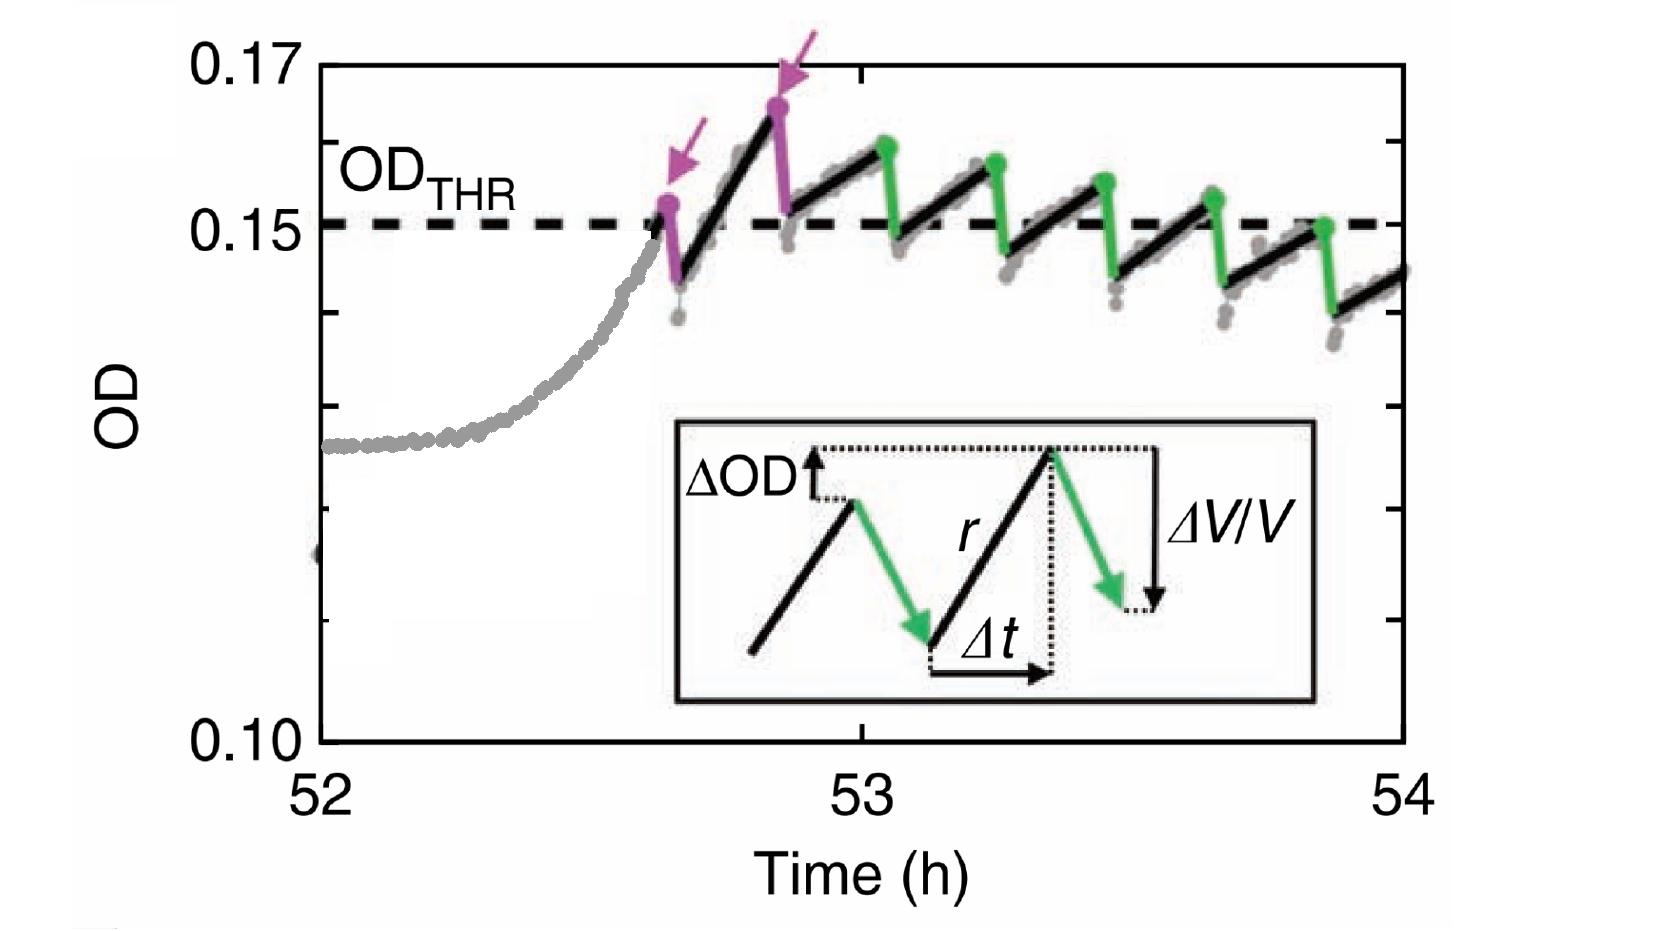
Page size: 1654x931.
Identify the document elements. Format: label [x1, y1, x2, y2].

picture [74, 0, 1452, 929]
text_box [321, 231, 661, 662]
